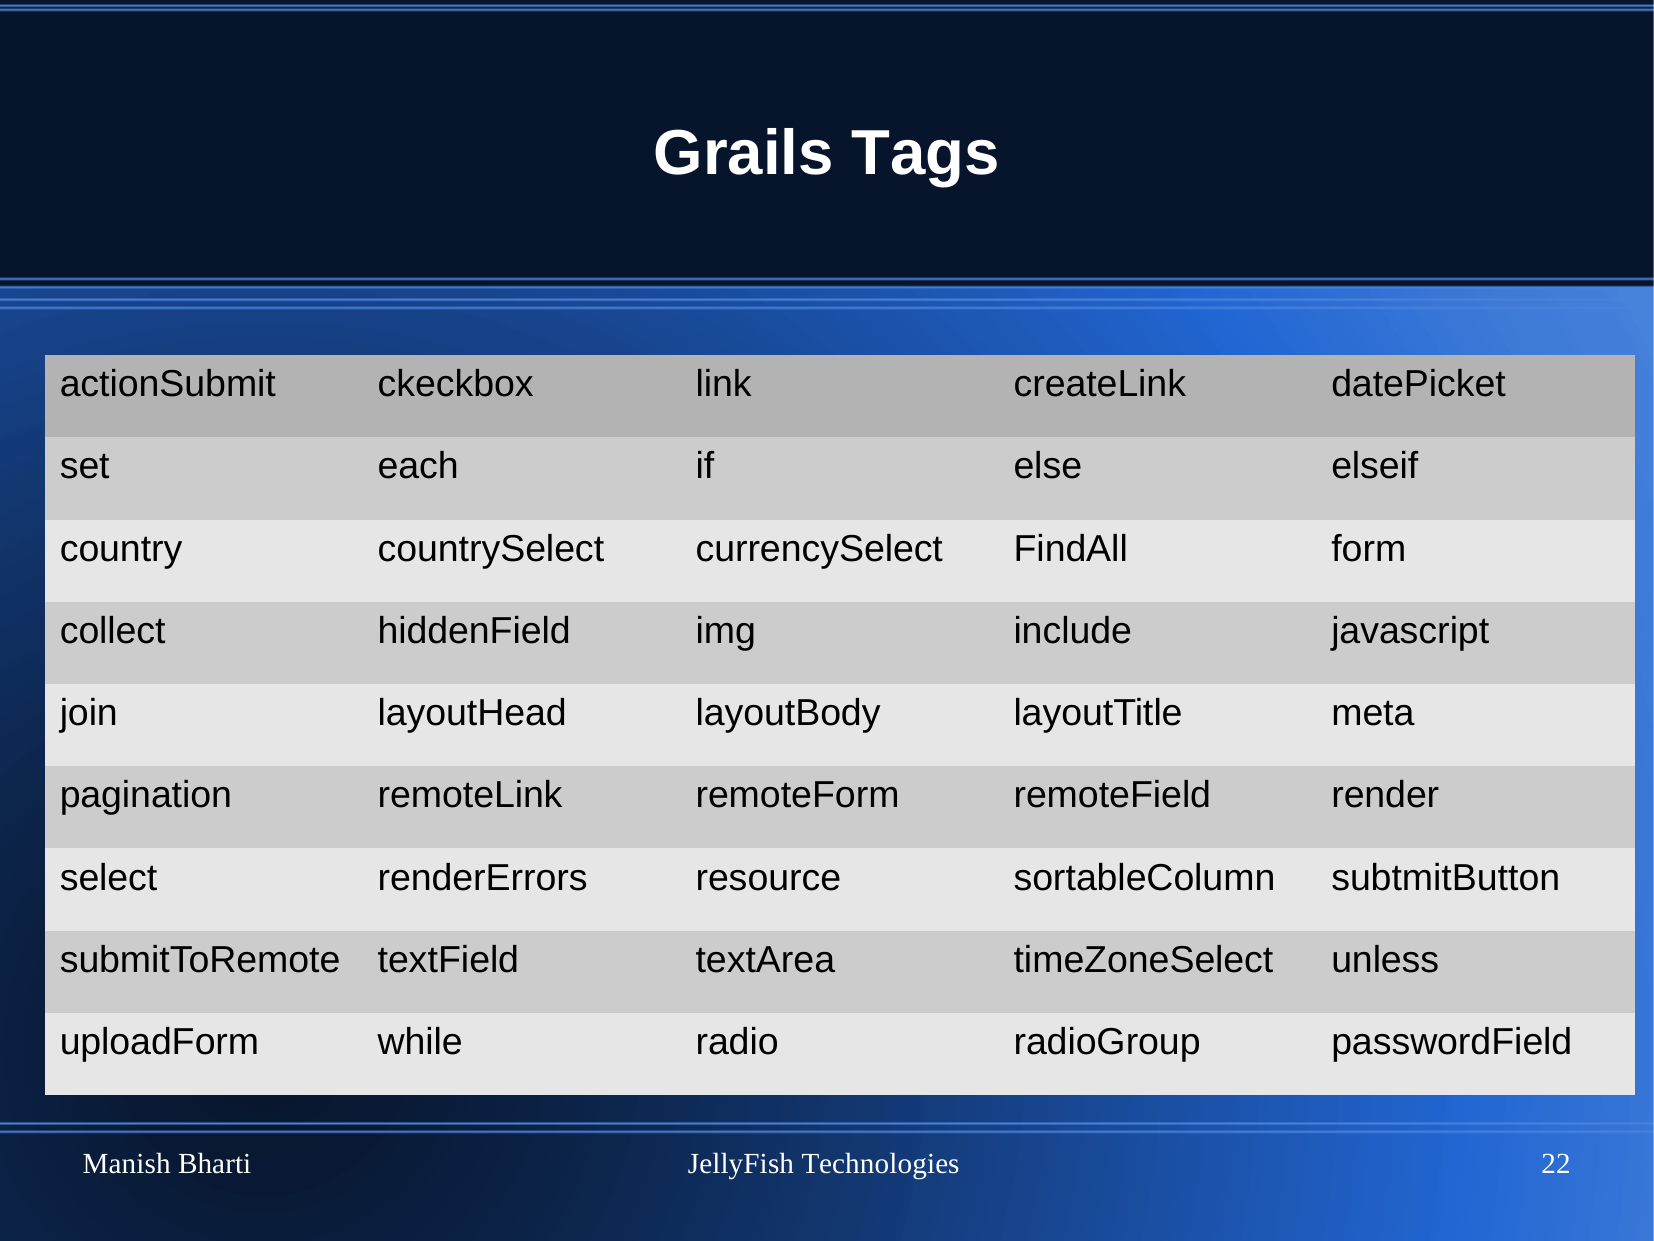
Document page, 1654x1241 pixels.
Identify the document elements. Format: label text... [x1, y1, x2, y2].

table_cell FindAll [999, 520, 1317, 602]
table_cell currencySelect [681, 520, 999, 602]
table_cell remoteLink [363, 766, 681, 848]
table_cell subtmitButton [1317, 848, 1635, 931]
table_cell while [363, 1013, 681, 1095]
table_cell unless [1317, 931, 1635, 1013]
title Grails Tags [82, 49, 1571, 257]
table_cell select [45, 848, 363, 931]
table_cell radioGroup [999, 1013, 1317, 1095]
table_cell each [363, 437, 681, 520]
table_cell country [45, 520, 363, 602]
table_cell else [999, 437, 1317, 520]
picture [0, 0, 1654, 1241]
table_header actionSubmit [45, 355, 363, 437]
table_cell countrySelect [363, 520, 681, 602]
table_cell set [45, 437, 363, 520]
table_cell remoteField [999, 766, 1317, 848]
table_cell img [681, 602, 999, 684]
table_cell textArea [681, 931, 999, 1013]
table_cell renderErrors [363, 848, 681, 931]
table_cell include [999, 602, 1317, 684]
table_cell layoutTitle [999, 684, 1317, 766]
table_cell textField [363, 931, 681, 1013]
table_cell resource [681, 848, 999, 931]
table_cell remoteForm [681, 766, 999, 848]
table_cell collect [45, 602, 363, 684]
table_cell elseif [1317, 437, 1635, 520]
table_cell hiddenField [363, 602, 681, 684]
table_cell layoutBody [681, 684, 999, 766]
table_cell pagination [45, 766, 363, 848]
table_cell javascript [1317, 602, 1635, 684]
table_cell uploadForm [45, 1013, 363, 1095]
table_header ckeckbox [363, 355, 681, 437]
table_cell if [681, 437, 999, 520]
table_header datePicket [1317, 355, 1635, 437]
table_cell timeZoneSelect [999, 931, 1317, 1013]
table_cell render [1317, 766, 1635, 848]
table_header link [681, 355, 999, 437]
table_cell radio [681, 1013, 999, 1095]
table_cell submitToRemote [45, 931, 363, 1013]
table_cell passwordField [1317, 1013, 1635, 1095]
table_cell join [45, 684, 363, 766]
table_cell layoutHead [363, 684, 681, 766]
table_header createLink [999, 355, 1317, 437]
table_cell meta [1317, 684, 1635, 766]
table_cell form [1317, 520, 1635, 602]
table_cell sortableColumn [999, 848, 1317, 931]
